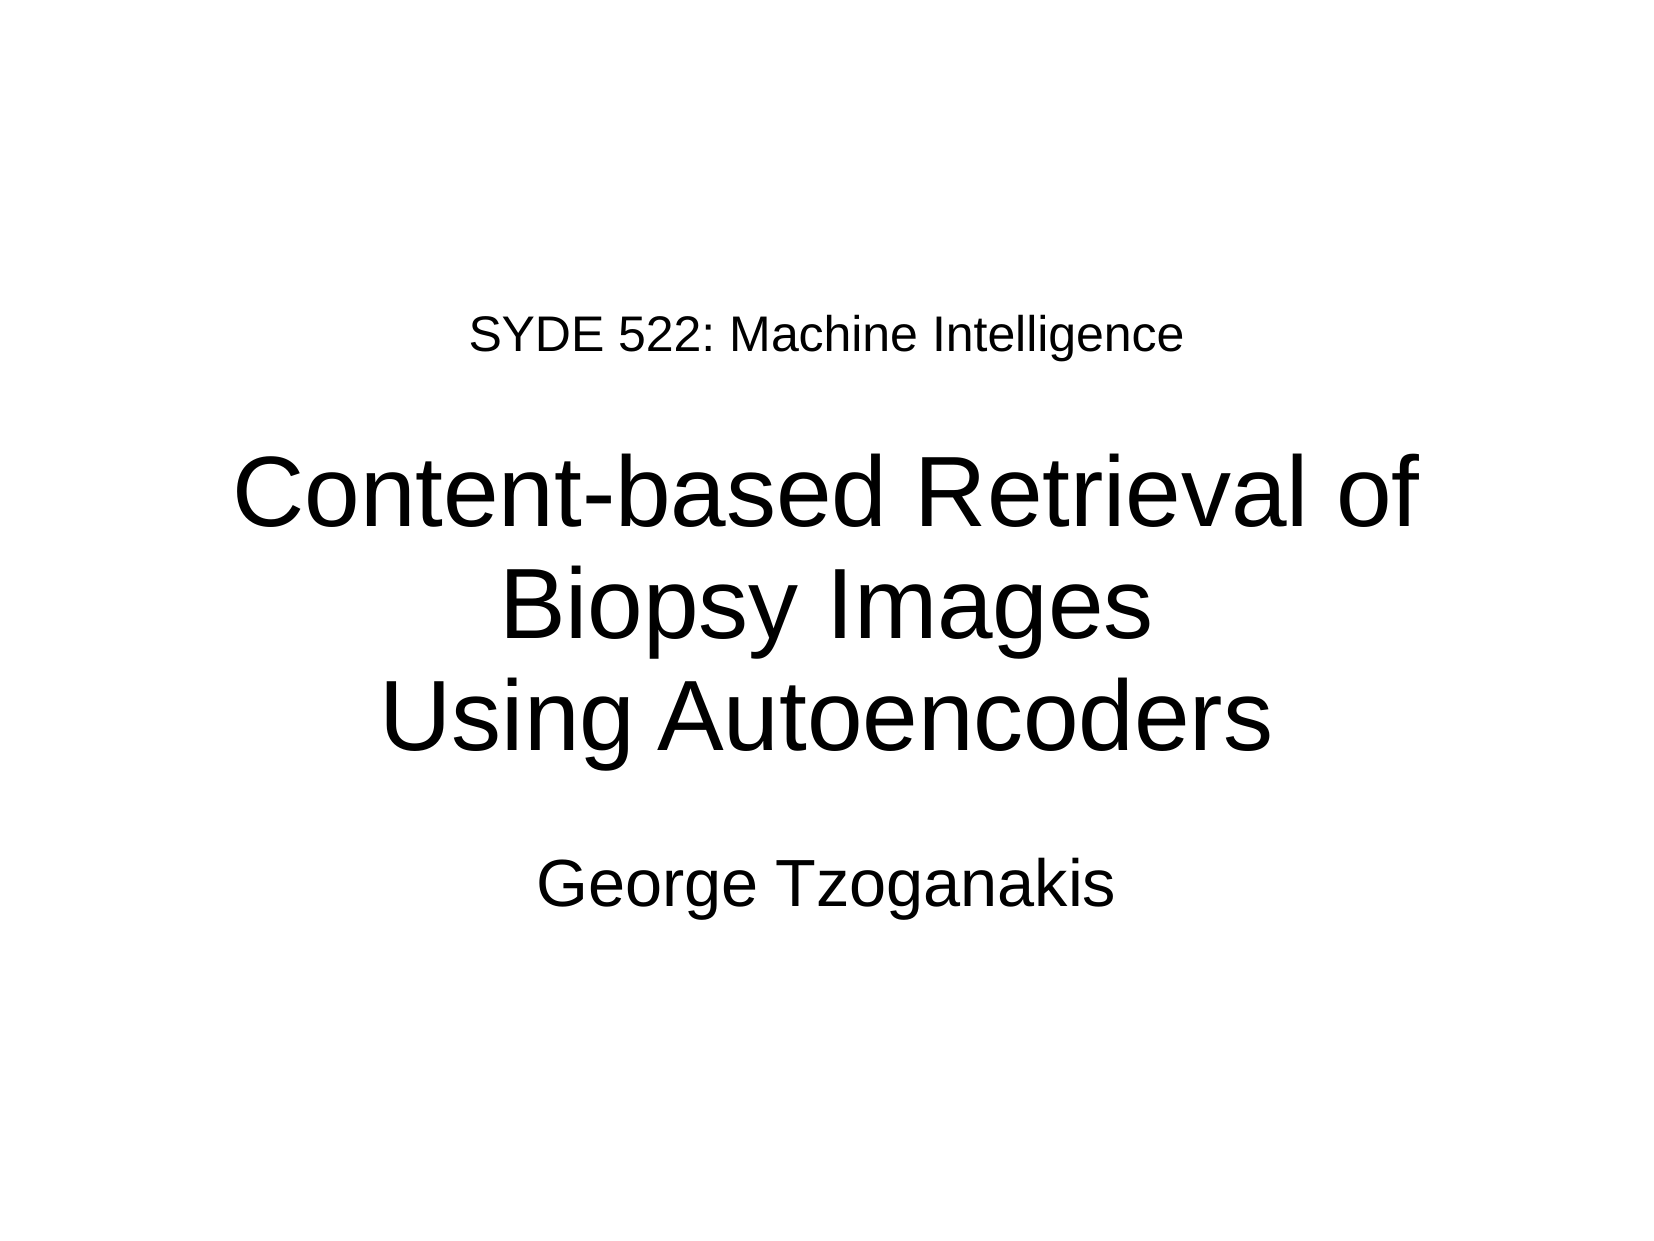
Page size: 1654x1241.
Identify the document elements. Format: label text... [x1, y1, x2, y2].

subtitle SYDE 522: Machine Intelligence Content-based Retrieval of Biopsy Images Using Autoencoders George Tzoganakis [82, 118, 1571, 1109]
